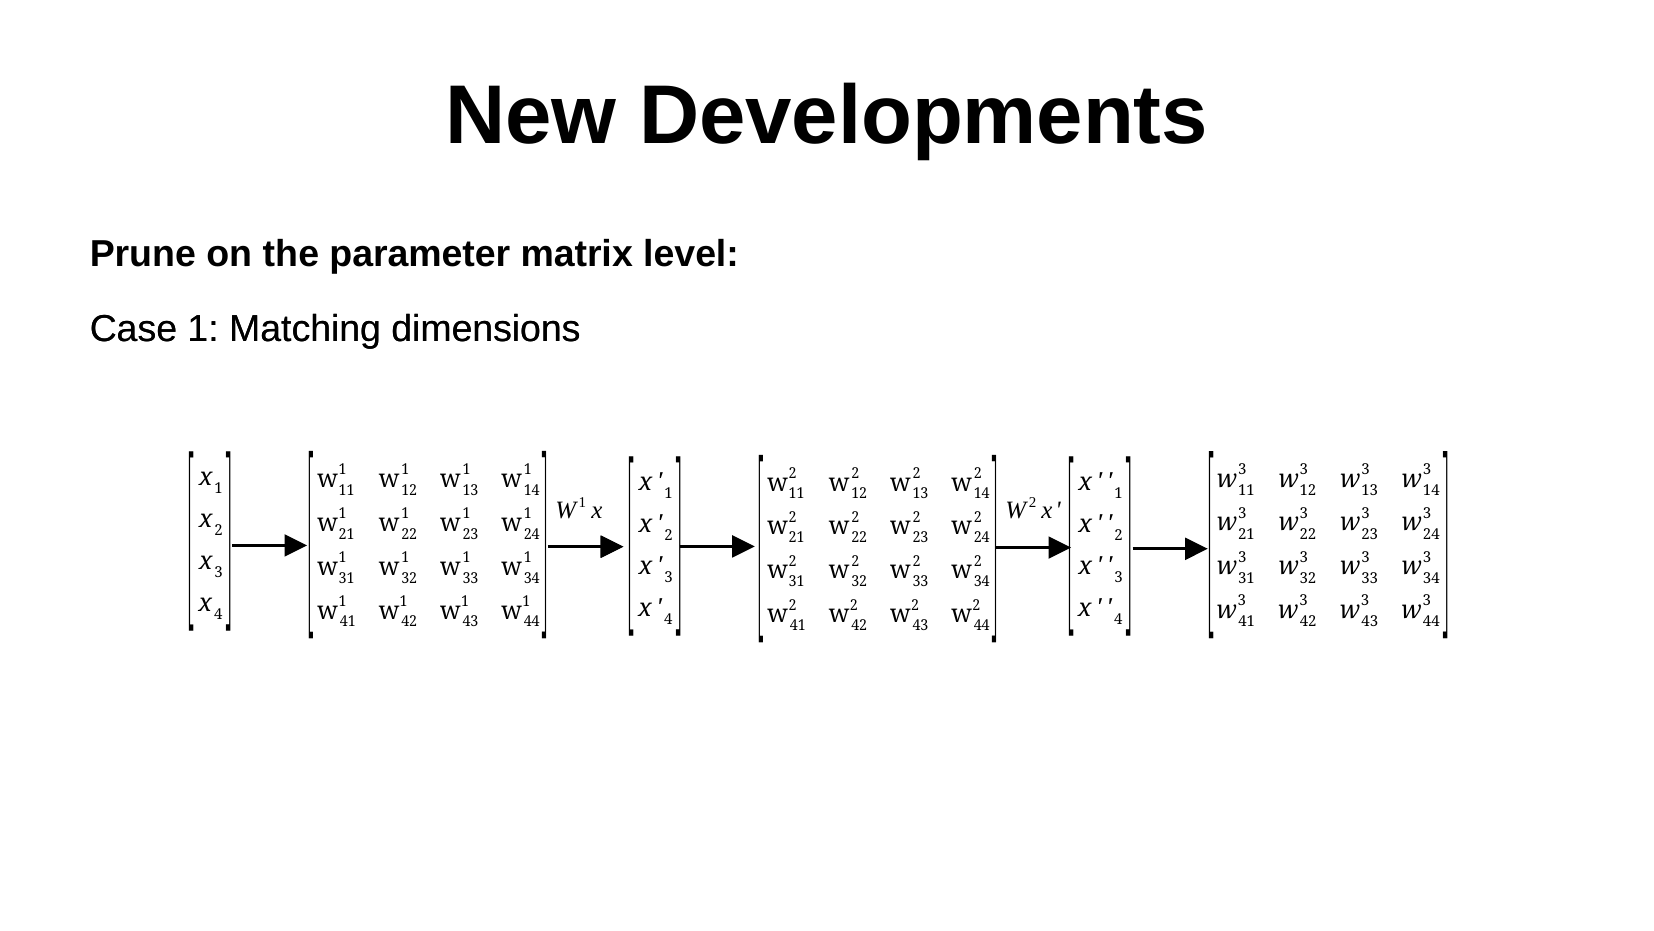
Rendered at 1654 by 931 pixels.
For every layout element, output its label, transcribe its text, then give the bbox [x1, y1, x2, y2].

text_box Prune on the parameter matrix level: [75, 225, 950, 300]
chart [627, 455, 683, 638]
chart [1207, 450, 1450, 640]
chart [187, 450, 233, 633]
text_box Case 1: Matching dimensions [75, 300, 950, 390]
title New Developments [82, 37, 1571, 193]
chart [307, 450, 609, 640]
chart [757, 453, 1133, 644]
